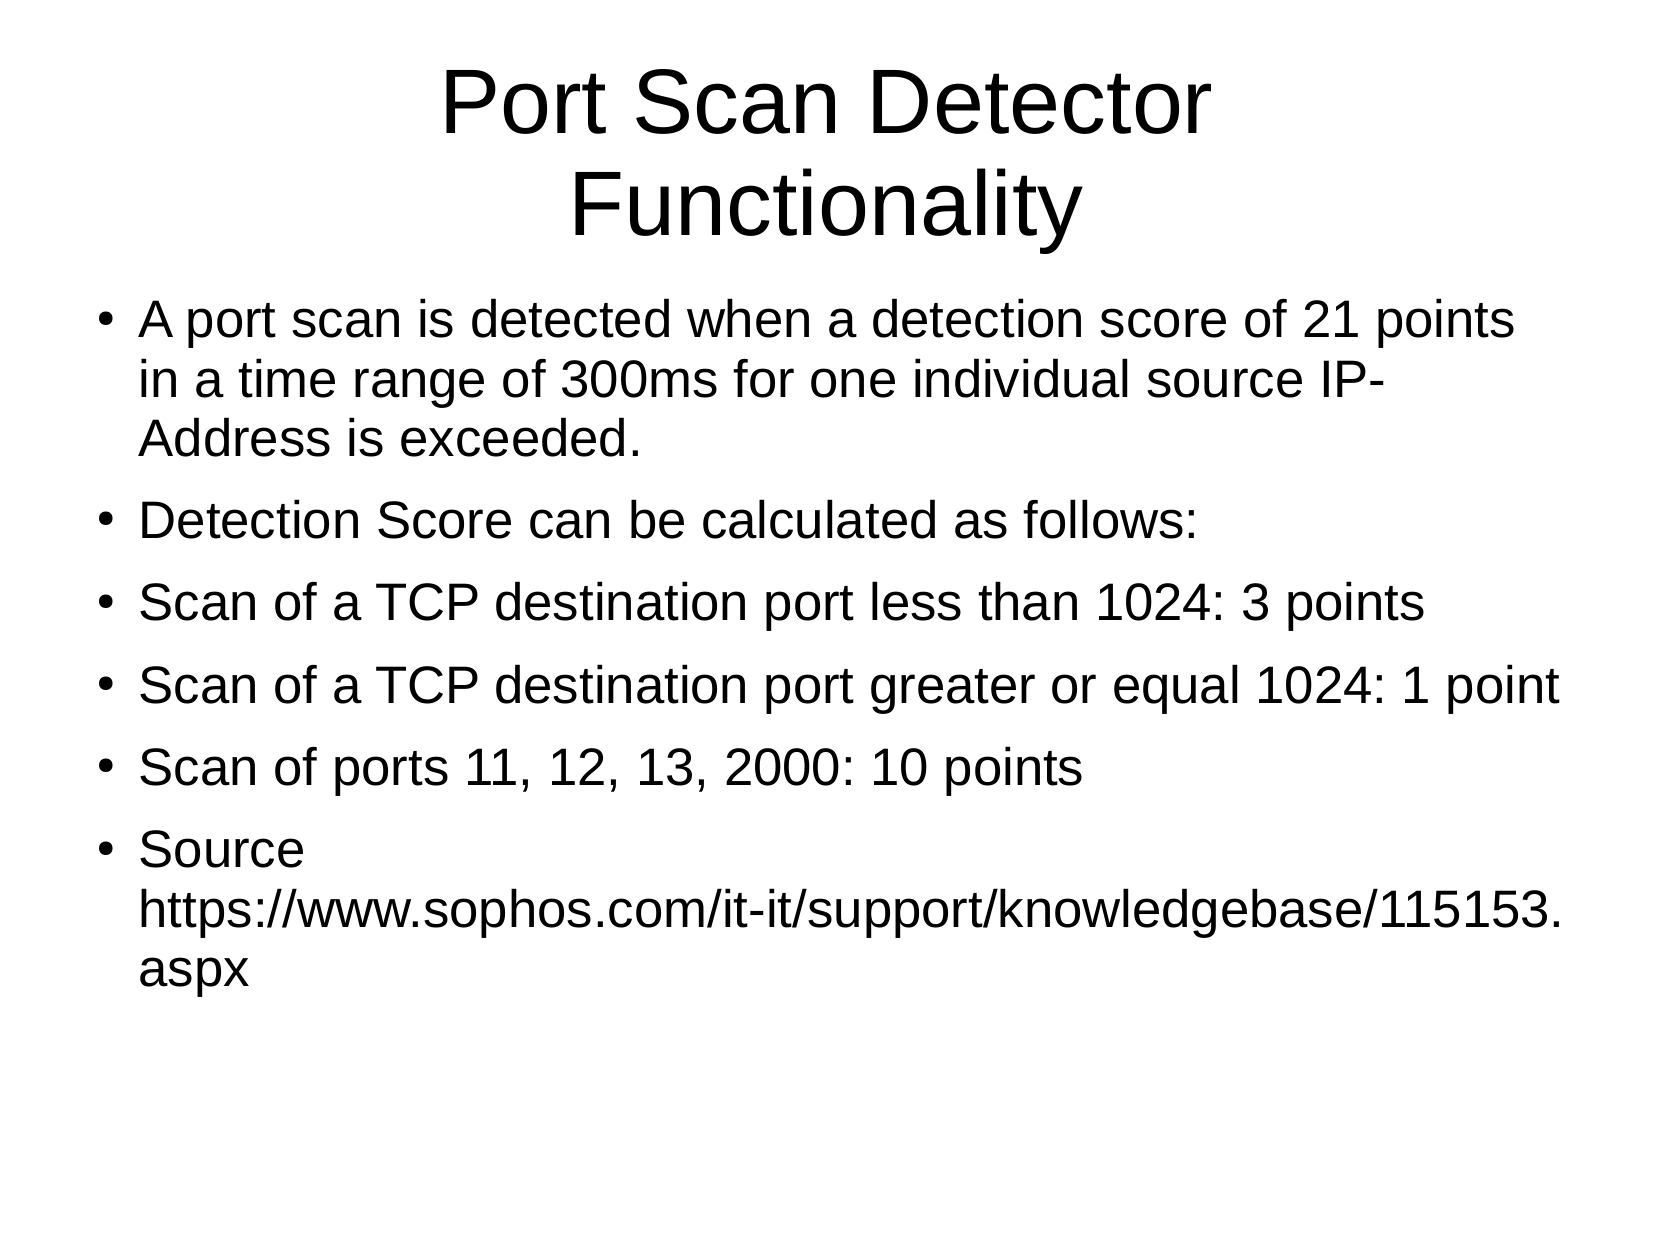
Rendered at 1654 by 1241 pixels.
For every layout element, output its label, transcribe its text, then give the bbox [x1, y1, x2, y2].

title Port Scan Detector Functionality [82, 49, 1571, 257]
list A port scan is detected when a detection score of 21 points in a time range of 300ms for one individual source IP-Address is exceeded. Detection Score can be calculated as follows: Scan of a TCP destination port less than 1024: 3 points Scan of a TCP destination port greater or equal 1024: 1 point Scan of ports 11, 12, 13, 2000: 10 points Source https://www.sophos.com/it-it/support/knowledgebase/115153.aspx [82, 290, 1571, 1010]
